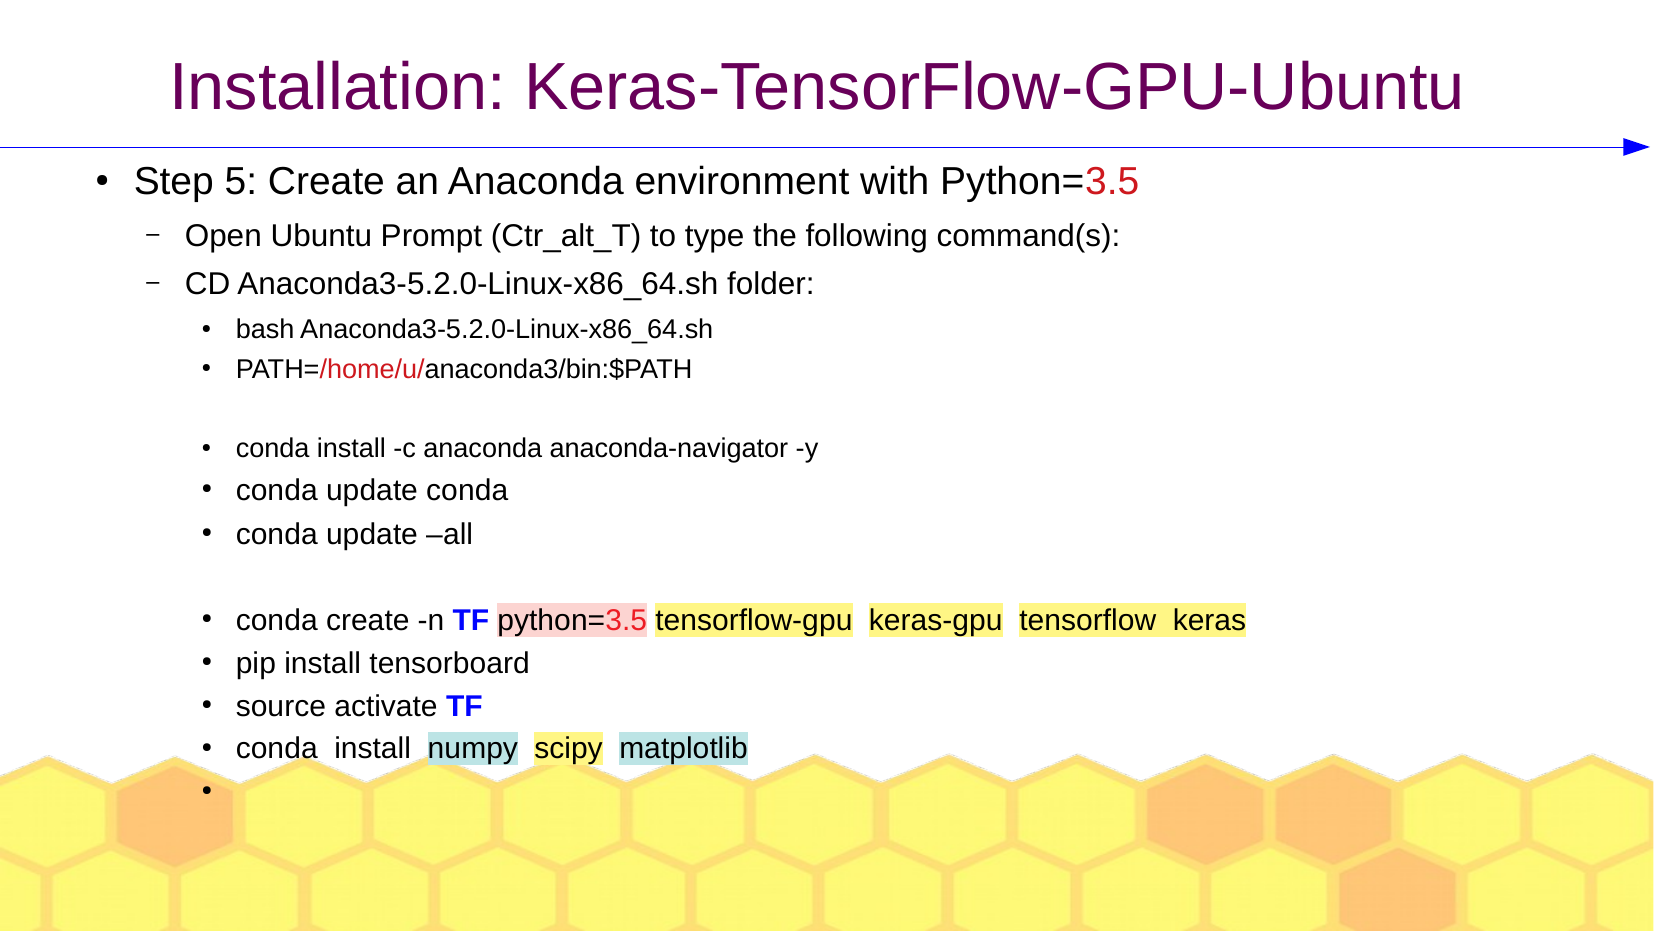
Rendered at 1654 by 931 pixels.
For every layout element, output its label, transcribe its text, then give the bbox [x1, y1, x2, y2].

title Installation: Keras-TensorFlow-GPU-Ubuntu [82, 25, 1571, 147]
picture [0, 751, 1654, 931]
list Step 5: Create an Anaconda environment with Python=3.5 Open Ubuntu Prompt (Ctr_alt_T) to type the following command(s): CD Anaconda3-5.2.0-Linux-x86_64.sh folder: bash Anaconda3-5.2.0-Linux-x86_64.sh PATH=/home/u/anaconda3/bin:$PATH conda install -c anaconda anaconda-navigator -y conda update conda conda update –all conda create -n TF python=3.5 tensorflow-gpu keras-gpu tensorflow keras pip install tensorboard source activate TF conda install numpy scipy matplotlib [82, 159, 1571, 768]
